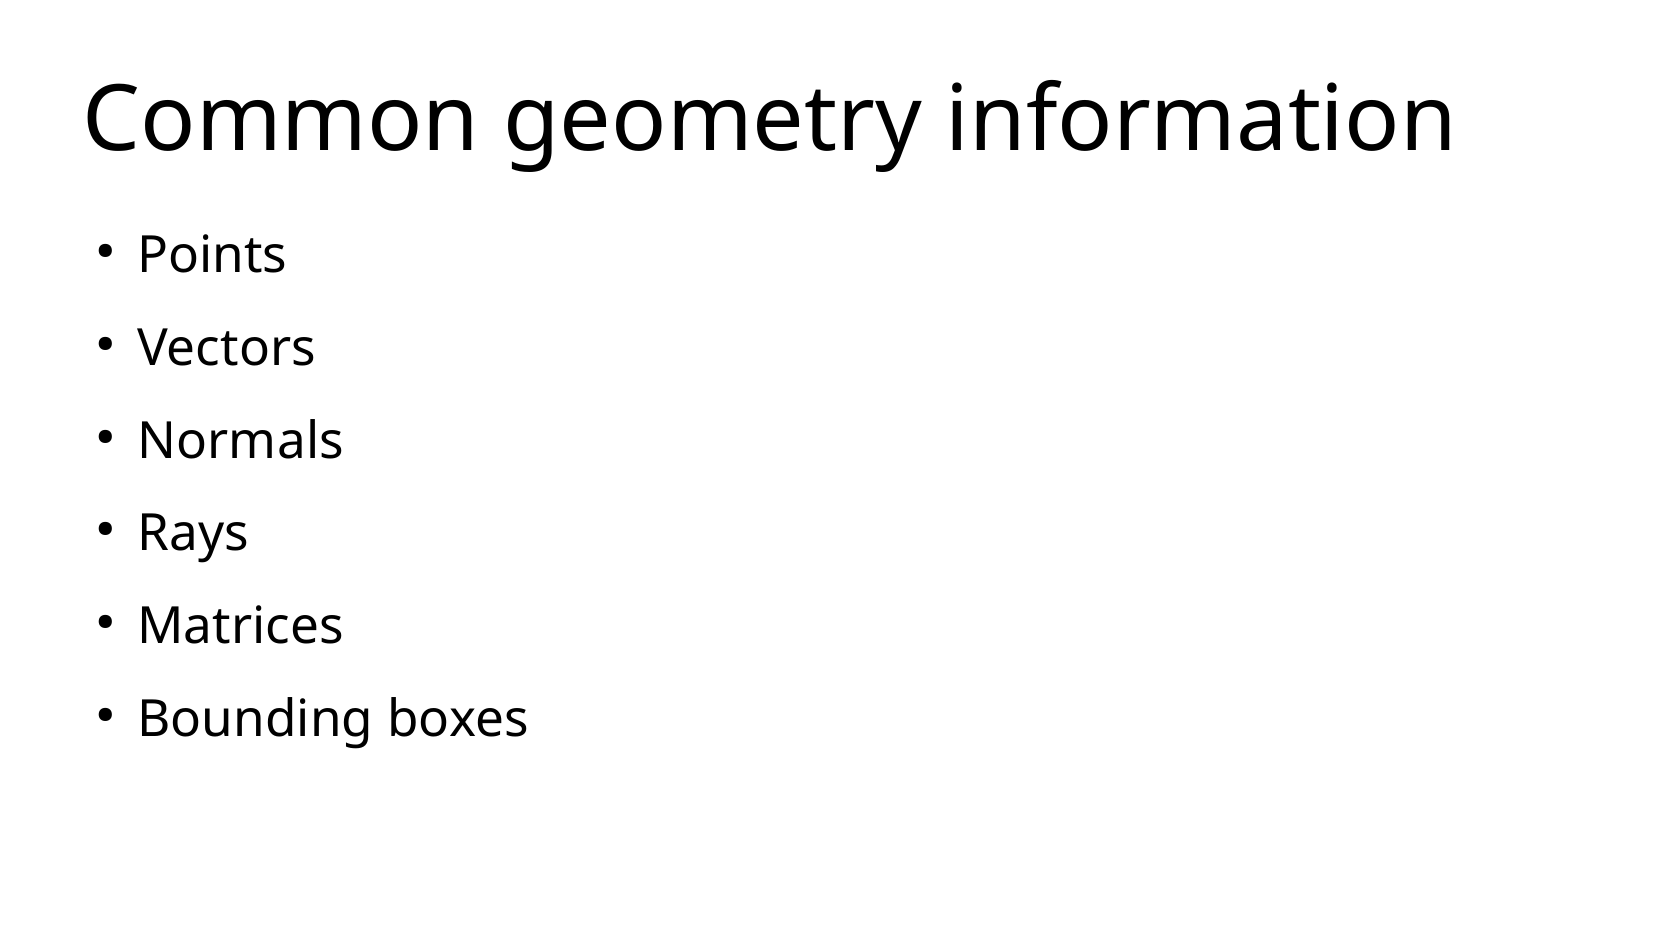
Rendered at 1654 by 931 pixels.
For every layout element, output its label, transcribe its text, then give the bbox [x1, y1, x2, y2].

title Common geometry information [82, 0, 1571, 217]
list Points Vectors Normals Rays Matrices Bounding boxes [82, 217, 1571, 758]
